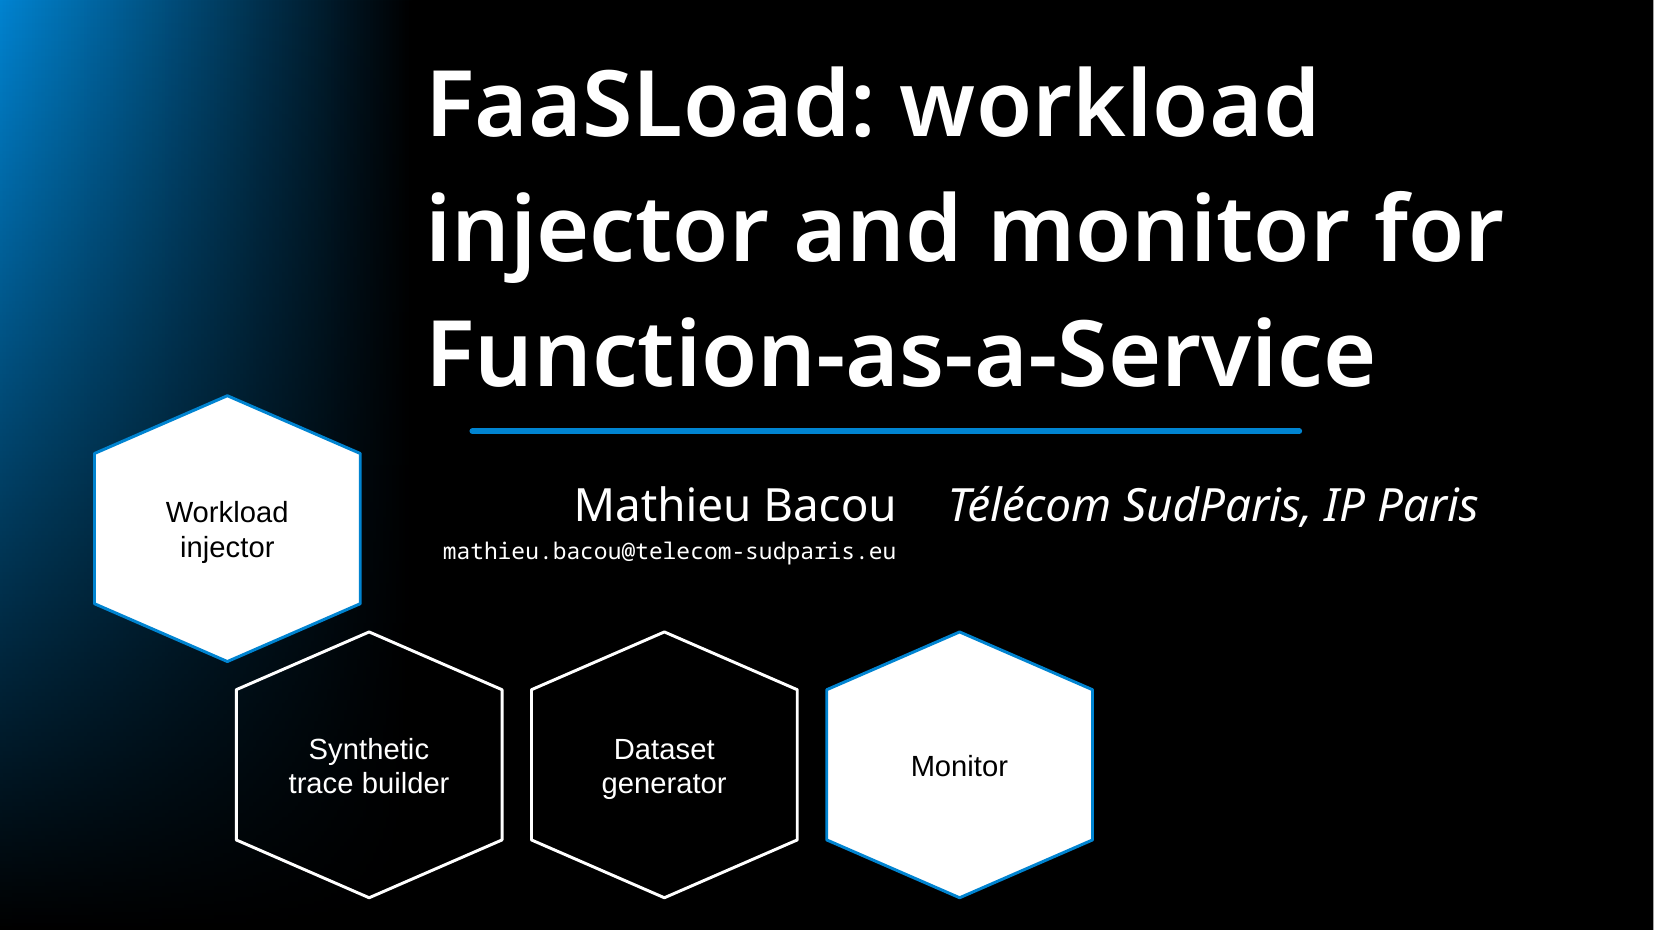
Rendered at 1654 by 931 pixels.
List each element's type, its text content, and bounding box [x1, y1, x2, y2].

list Mathieu Bacou mathieu.bacou@telecom-sudparis.eu [442, 472, 916, 650]
title FaaSLoad: workload injector and monitor for Function-as-a-Service [413, 59, 1595, 414]
text_box Monitor [826, 631, 1093, 898]
list Télécom SudParis, IP Paris [947, 472, 1595, 650]
text_box Dataset generator [531, 631, 798, 898]
text_box Workload injector [94, 395, 361, 662]
text_box Synthetic trace builder [236, 631, 503, 898]
